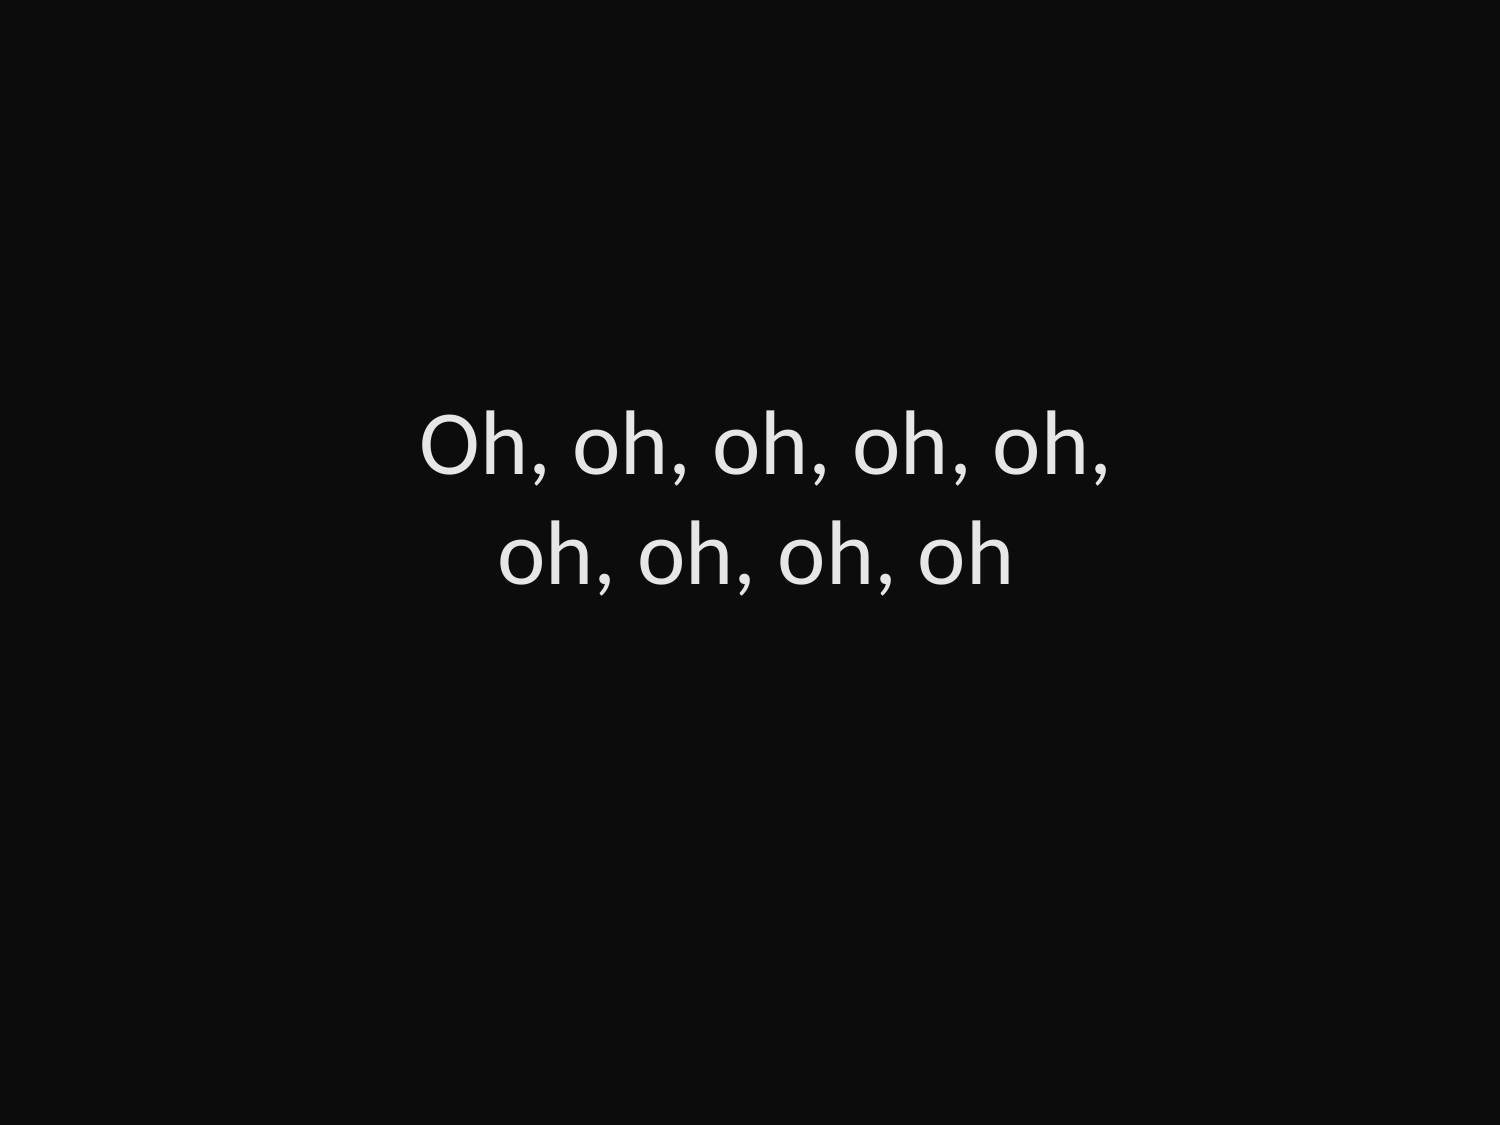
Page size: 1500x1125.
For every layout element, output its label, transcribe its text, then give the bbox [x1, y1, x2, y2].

title Oh, oh, oh, oh, oh, oh, oh, oh, oh [75, 45, 1459, 941]
